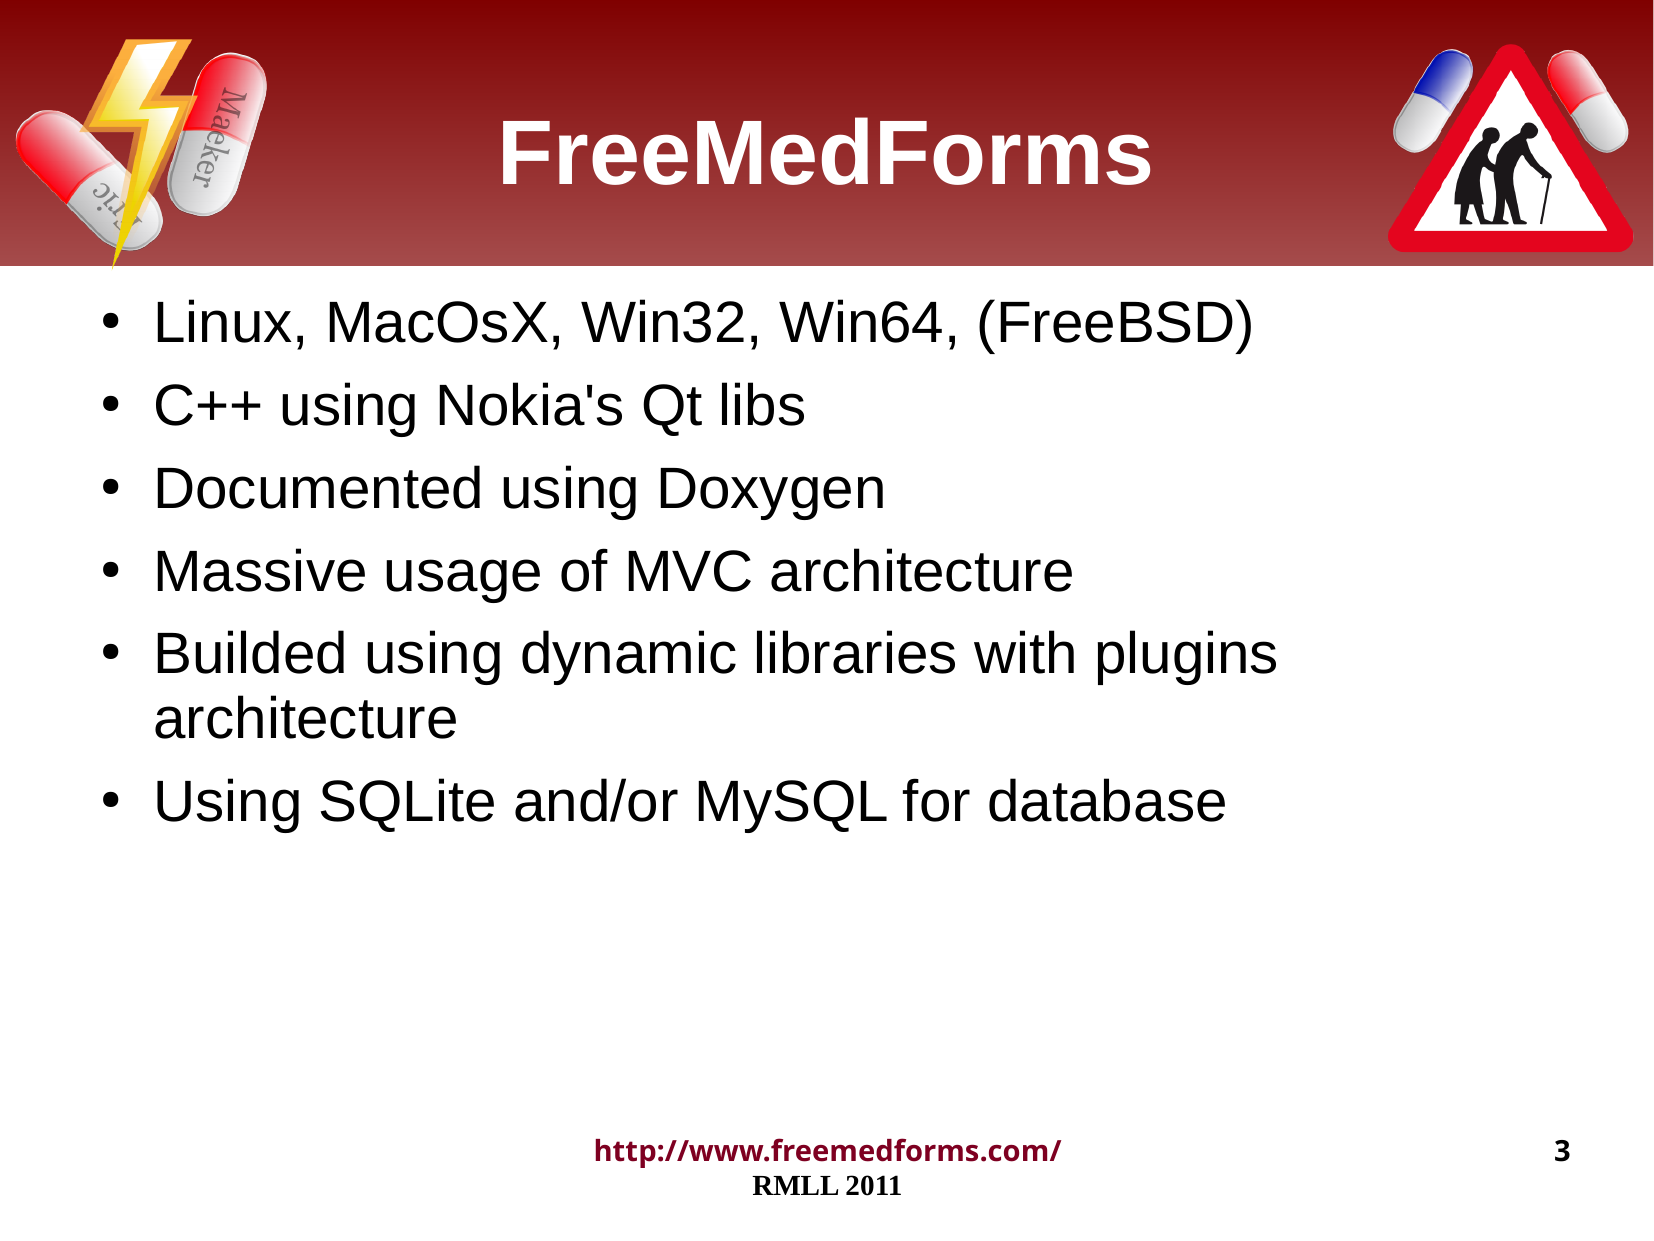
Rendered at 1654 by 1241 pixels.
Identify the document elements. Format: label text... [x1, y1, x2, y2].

picture [0, 29, 271, 273]
picture [1387, 29, 1634, 266]
list Linux, MacOsX, Win32, Win64, (FreeBSD) C++ using Nokia's Qt libs Documented using Doxygen Massive usage of MVC architecture Builded using dynamic libraries with plugins architecture Using SQLite and/or MySQL for database [82, 290, 1571, 916]
title FreeMedForms [295, 49, 1359, 257]
